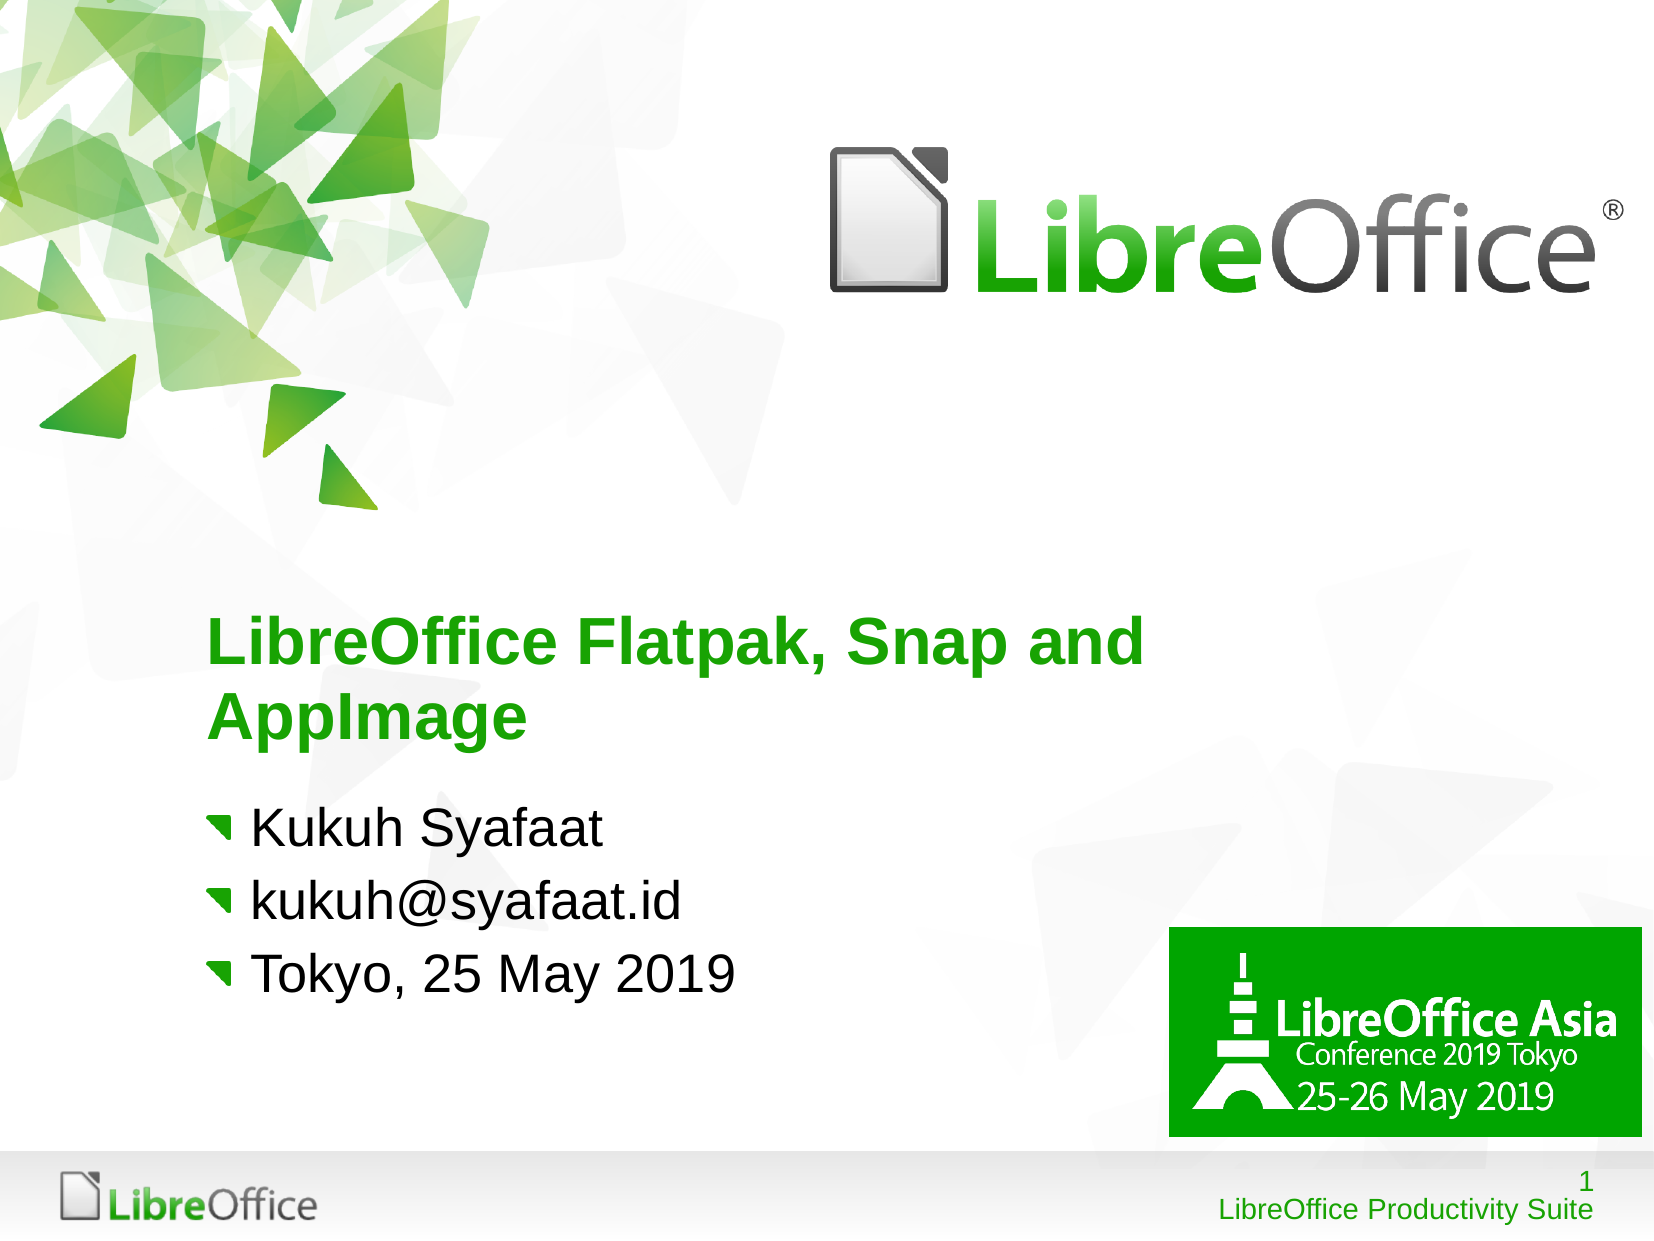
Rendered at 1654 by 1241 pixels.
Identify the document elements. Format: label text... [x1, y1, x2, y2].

list Kukuh Syafaat kukuh@syafaat.id Tokyo, 25 May 2019 [206, 797, 1477, 1241]
picture [0, 0, 1654, 948]
picture [915, 548, 1654, 1169]
text_box [1477, 927, 1642, 1137]
picture [1192, 953, 1616, 1119]
picture [41, 1152, 206, 1240]
title LibreOffice Flatpak, Snap and AppImage [206, 590, 1477, 768]
